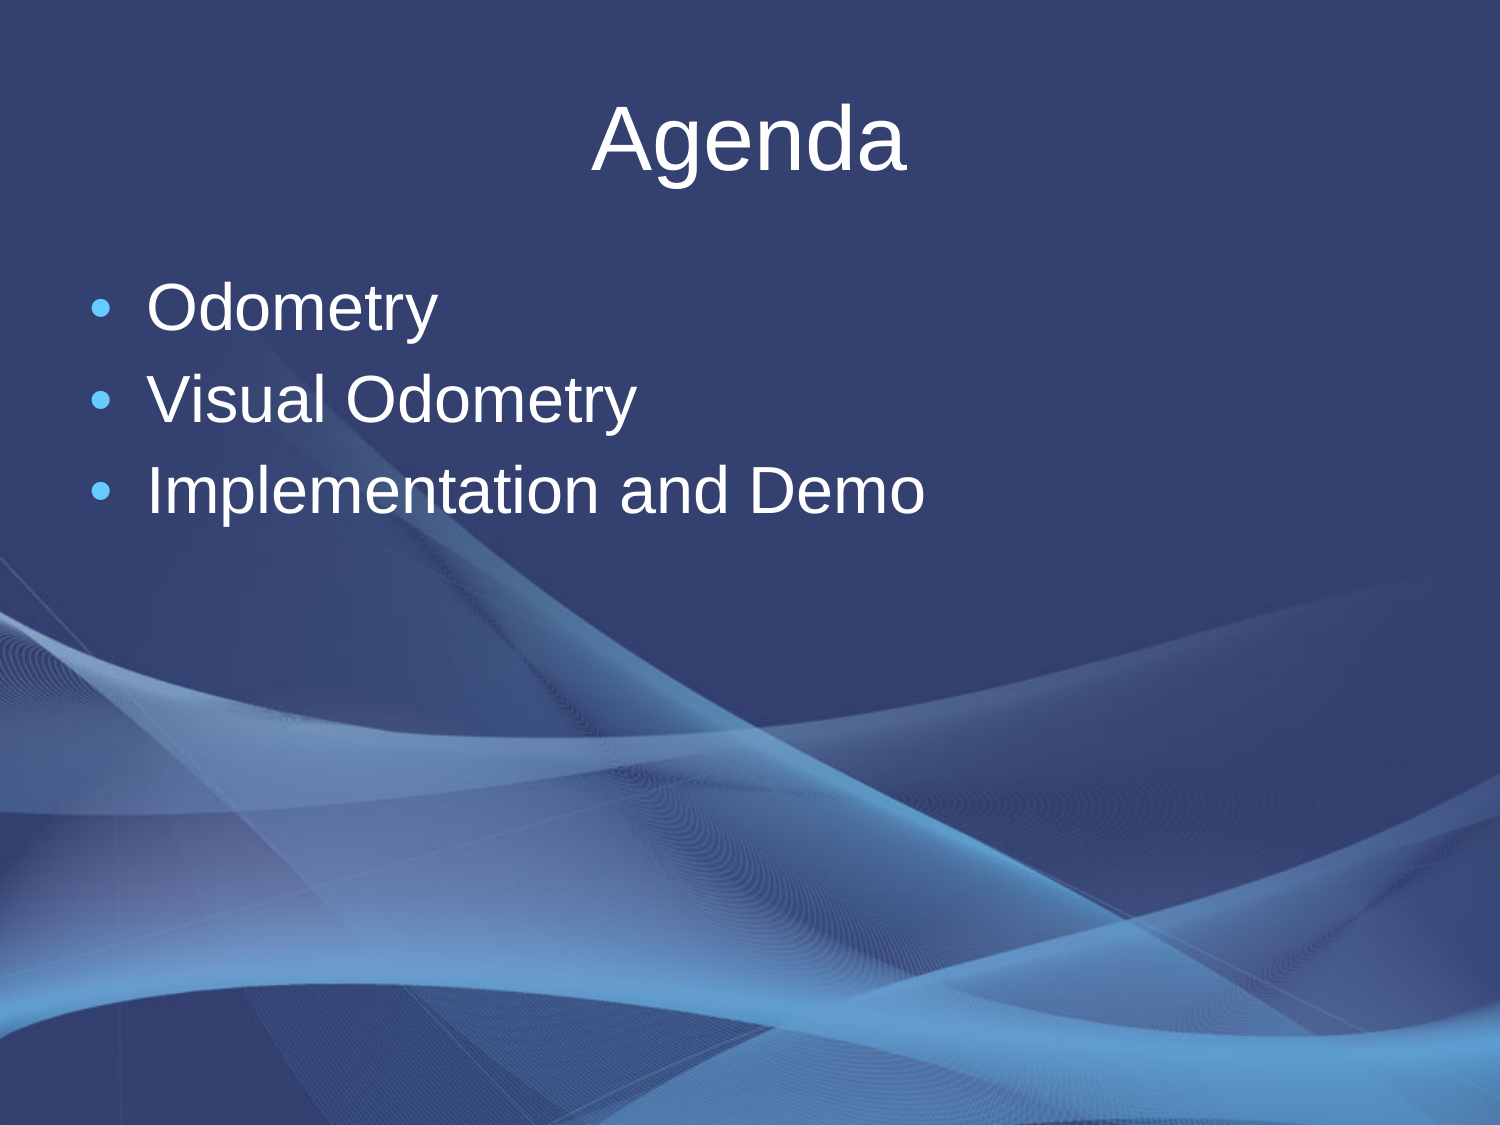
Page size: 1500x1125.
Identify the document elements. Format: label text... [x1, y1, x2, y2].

title Agenda [75, 45, 1426, 233]
list Odometry Visual Odometry Implementation and Demo [75, 262, 1426, 870]
picture [0, 0, 1500, 1125]
